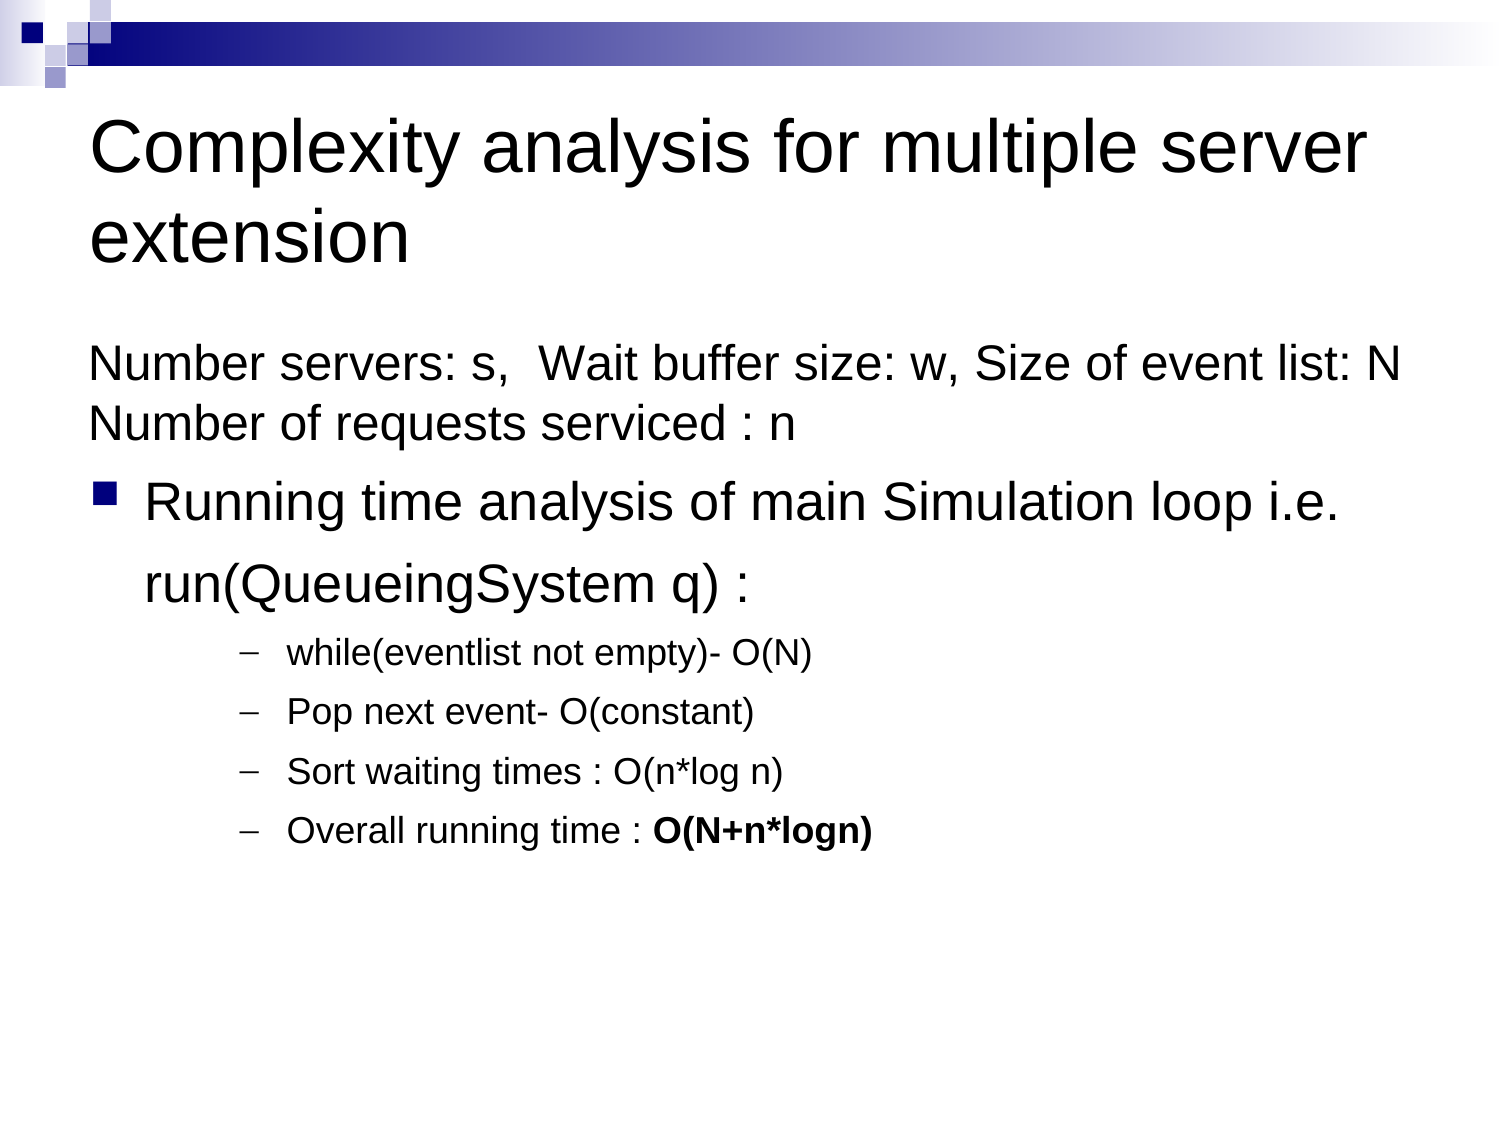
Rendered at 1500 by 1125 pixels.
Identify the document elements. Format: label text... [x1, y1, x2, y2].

list Running time analysis of main Simulation loop i.e. run(QueueingSystem q) : while(eventlist not empty)- O(N) Pop next event- O(constant) Sort waiting times : O(n*log n) Overall running time : O(N+n*logn) [75, 458, 1426, 972]
text_box Number servers: s, Wait buffer size: w, Size of event list: N Number of requests serviced : n [73, 323, 1419, 459]
title Complexity analysis for multiple server extension [75, 75, 1426, 301]
